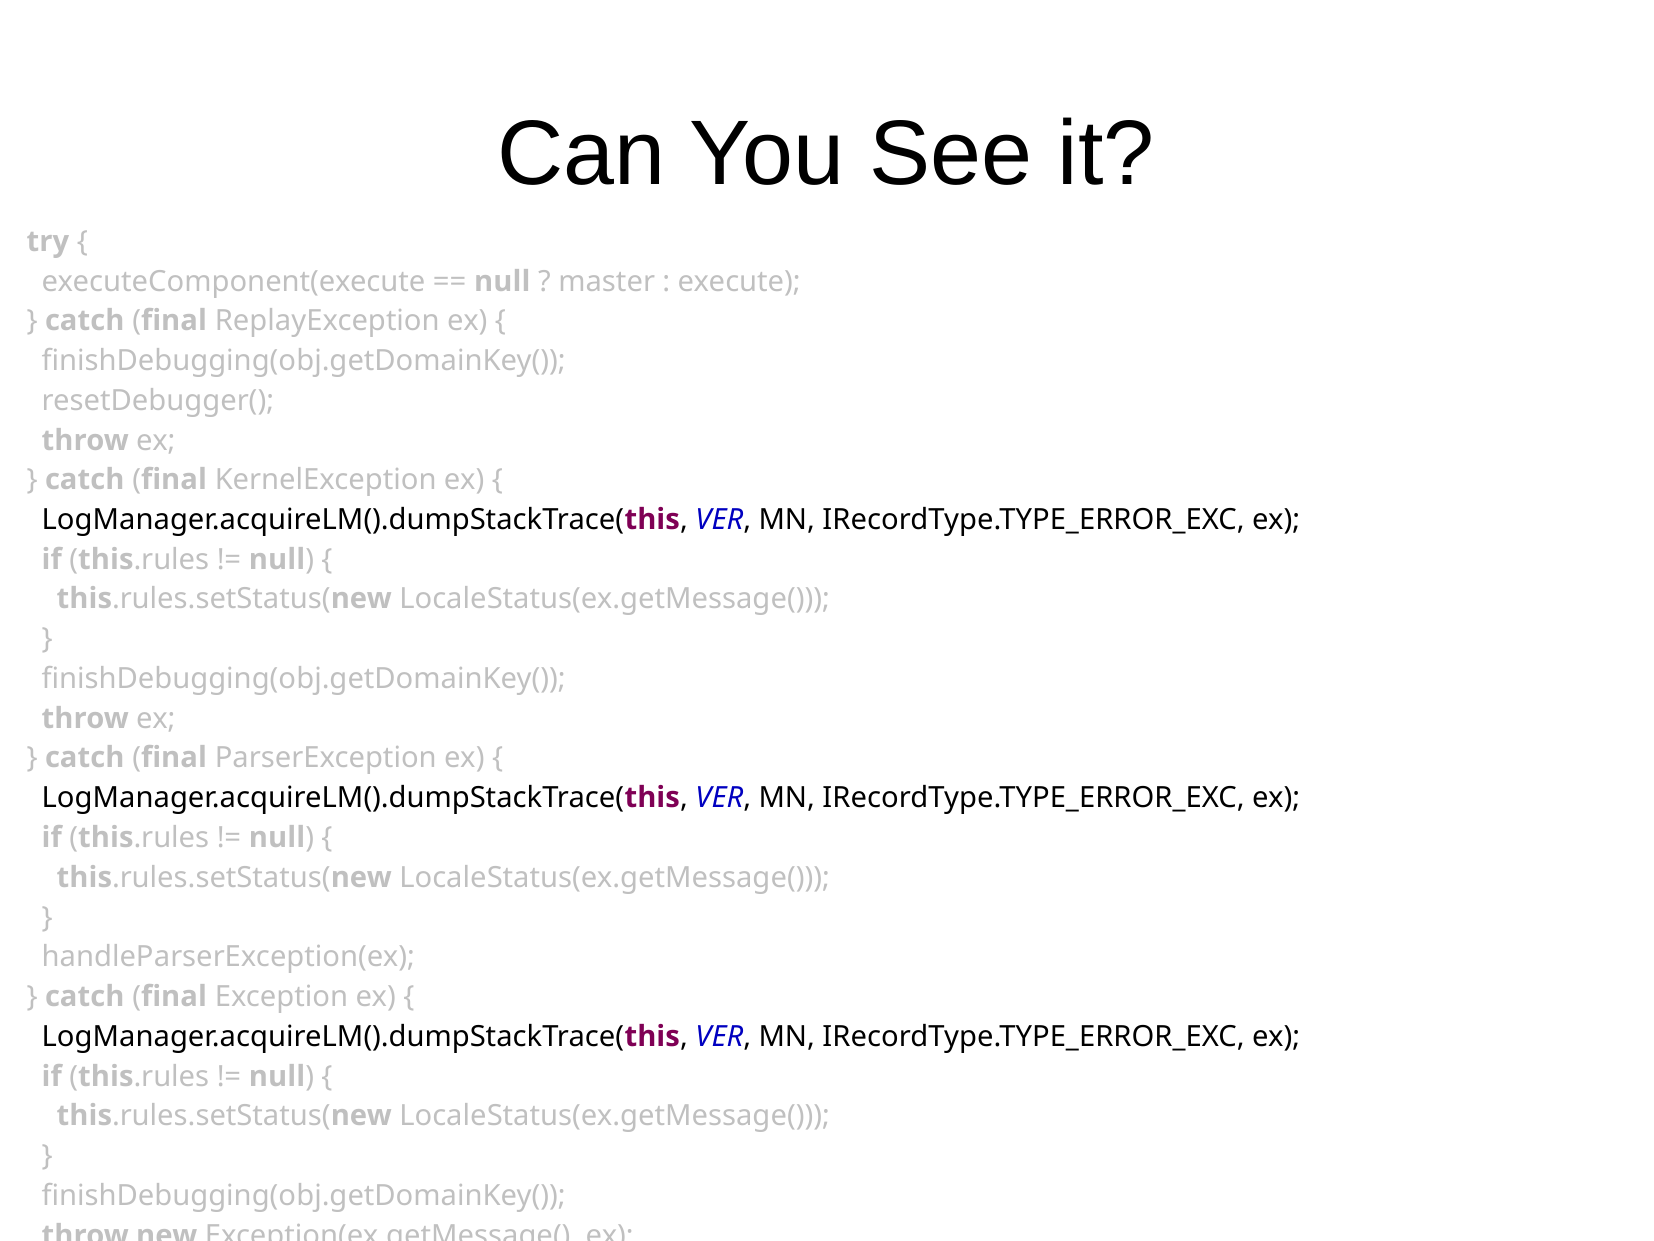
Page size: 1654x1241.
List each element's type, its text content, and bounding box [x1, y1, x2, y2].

title Can You See it? [82, 49, 1571, 212]
text_box try { executeComponent(execute == null ? master : execute); } catch (final ReplayException ex) { finishDebugging(obj.getDomainKey()); resetDebugger(); throw ex; } catch (final KernelException ex) { LogManager.acquireLM().dumpStackTrace(this, VER, MN, IRecordType.TYPE_ERROR_EXC, ex); if (this.rules != null) { this.rules.setStatus(new LocaleStatus(ex.getMessage())); } finishDebugging(obj.getDomainKey()); throw ex; } catch (final ParserException ex) { LogManager.acquireLM().dumpStackTrace(this, VER, MN, IRecordType.TYPE_ERROR_EXC, ex); if (this.rules != null) { this.rules.setStatus(new LocaleStatus(ex.getMessage())); } handleParserException(ex); } catch (final Exception ex) { LogManager.acquireLM().dumpStackTrace(this, VER, MN, IRecordType.TYPE_ERROR_EXC, ex); if (this.rules != null) { this.rules.setStatus(new LocaleStatus(ex.getMessage())); } finishDebugging(obj.getDomainKey()); throw new Exception(ex.getMessage(), ex); } [11, 212, 1654, 1220]
